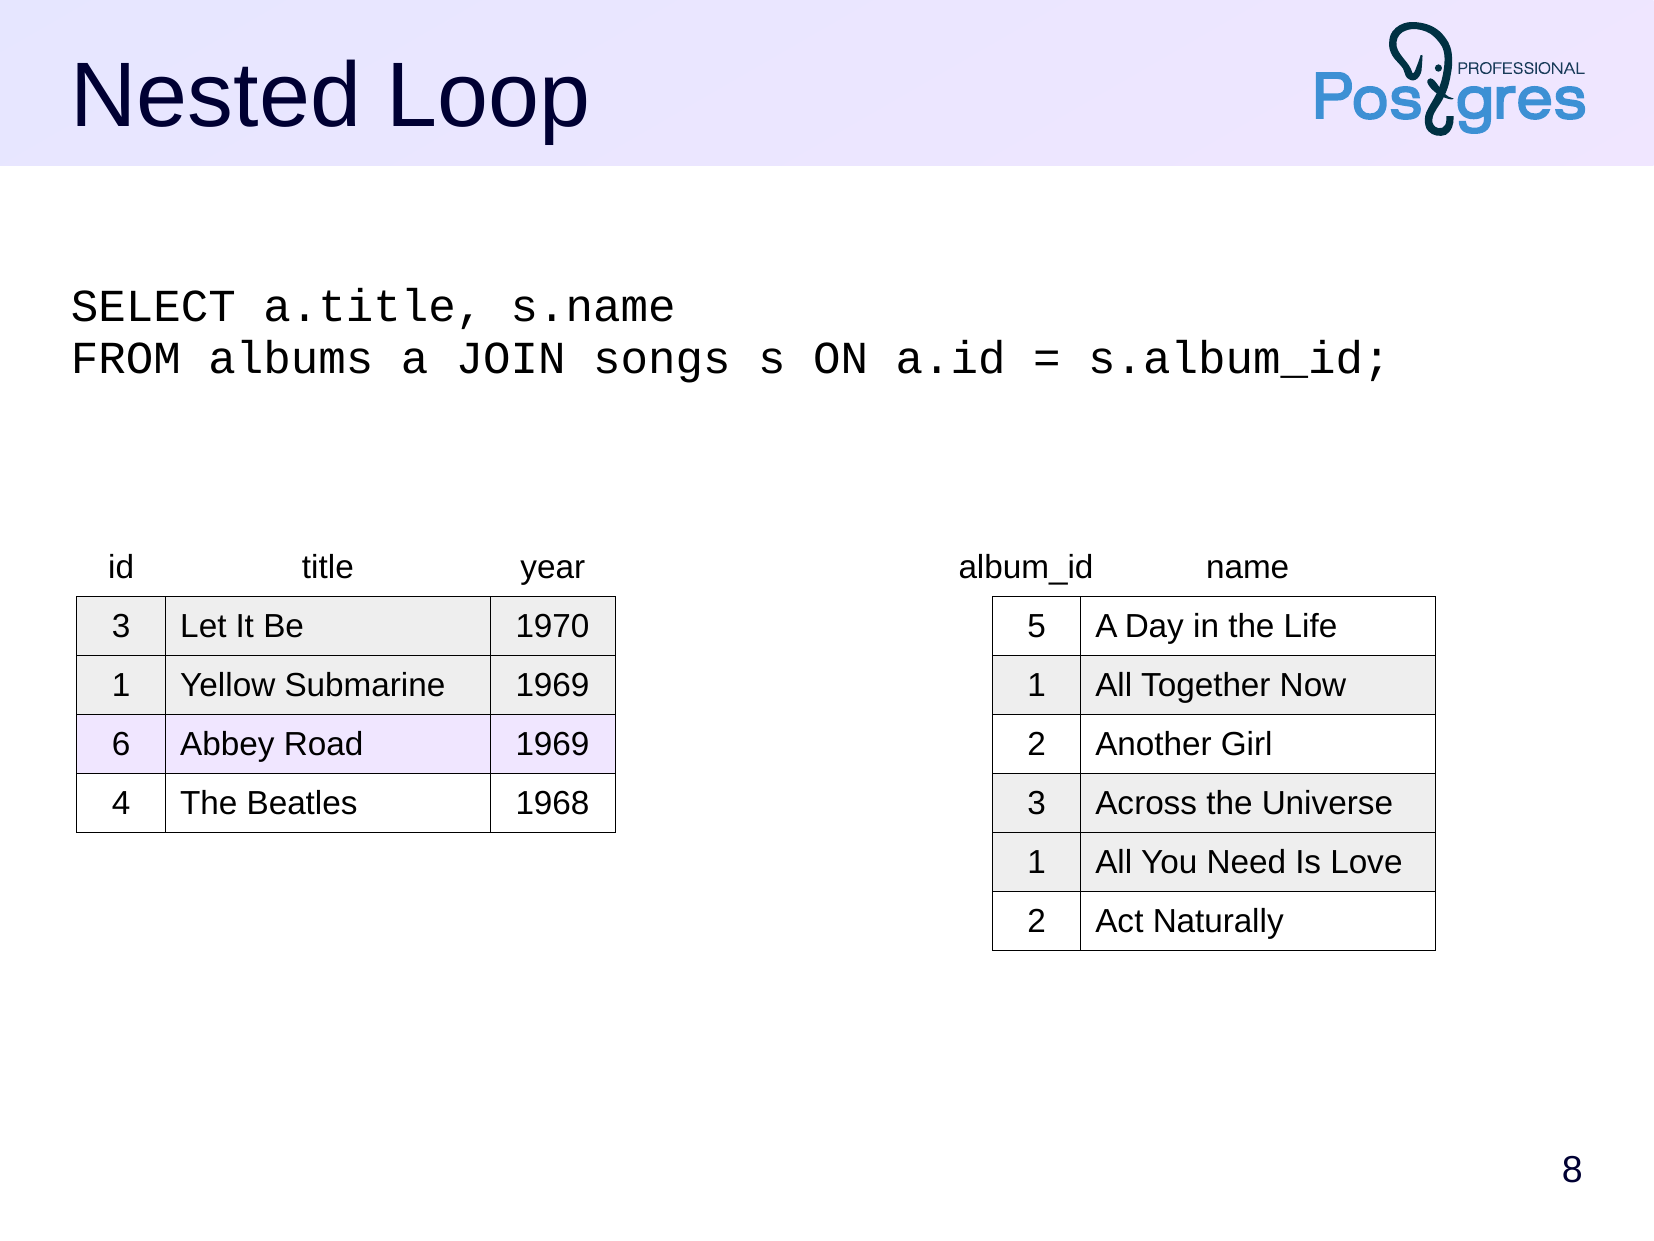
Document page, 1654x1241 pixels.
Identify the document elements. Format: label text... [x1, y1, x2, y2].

title Nested Loop [70, 43, 1261, 151]
list SELECT a.title, s.name FROM albums a JOIN songs s ON a.id = s.album_id; [70, 283, 1583, 1141]
